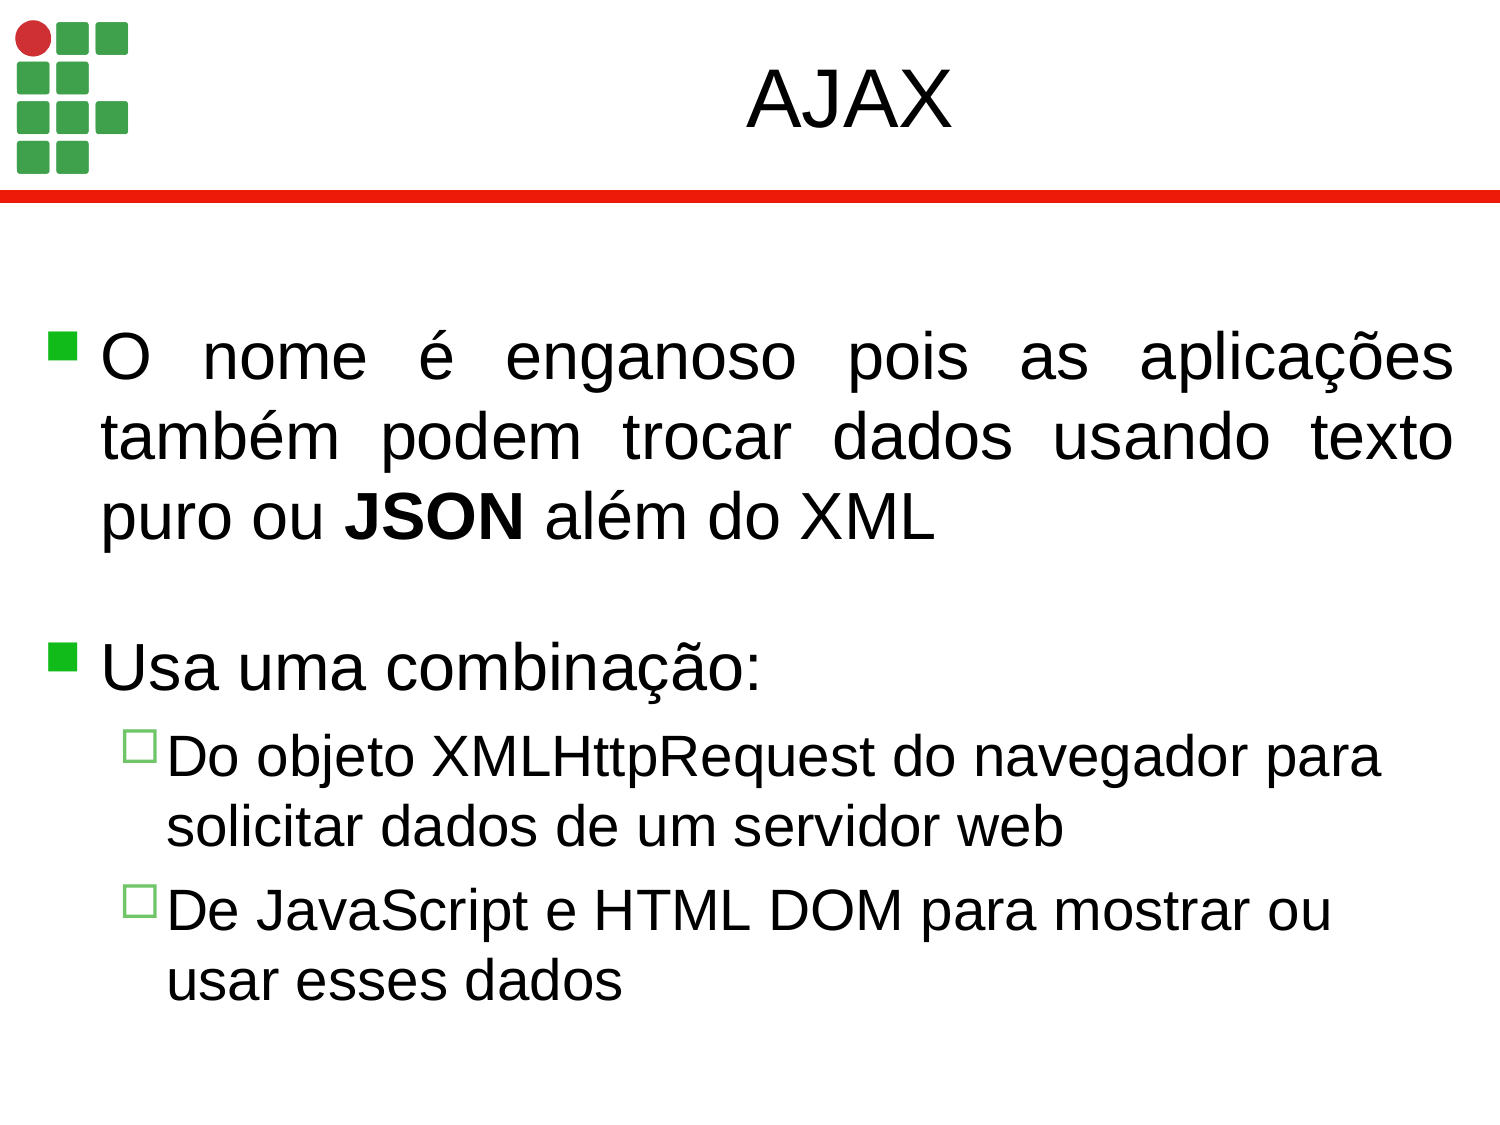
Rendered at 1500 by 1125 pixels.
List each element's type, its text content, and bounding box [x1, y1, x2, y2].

title AJAX [230, 0, 1471, 202]
list O nome é enganoso pois as aplicações também podem trocar dados usando texto puro ou JSON além do XML Usa uma combinação: Do objeto XMLHttpRequest do navegador para solicitar dados de um servidor web De JavaScript e HTML DOM para mostrar ou usar esses dados [29, 207, 1471, 1087]
picture [14, 16, 130, 178]
